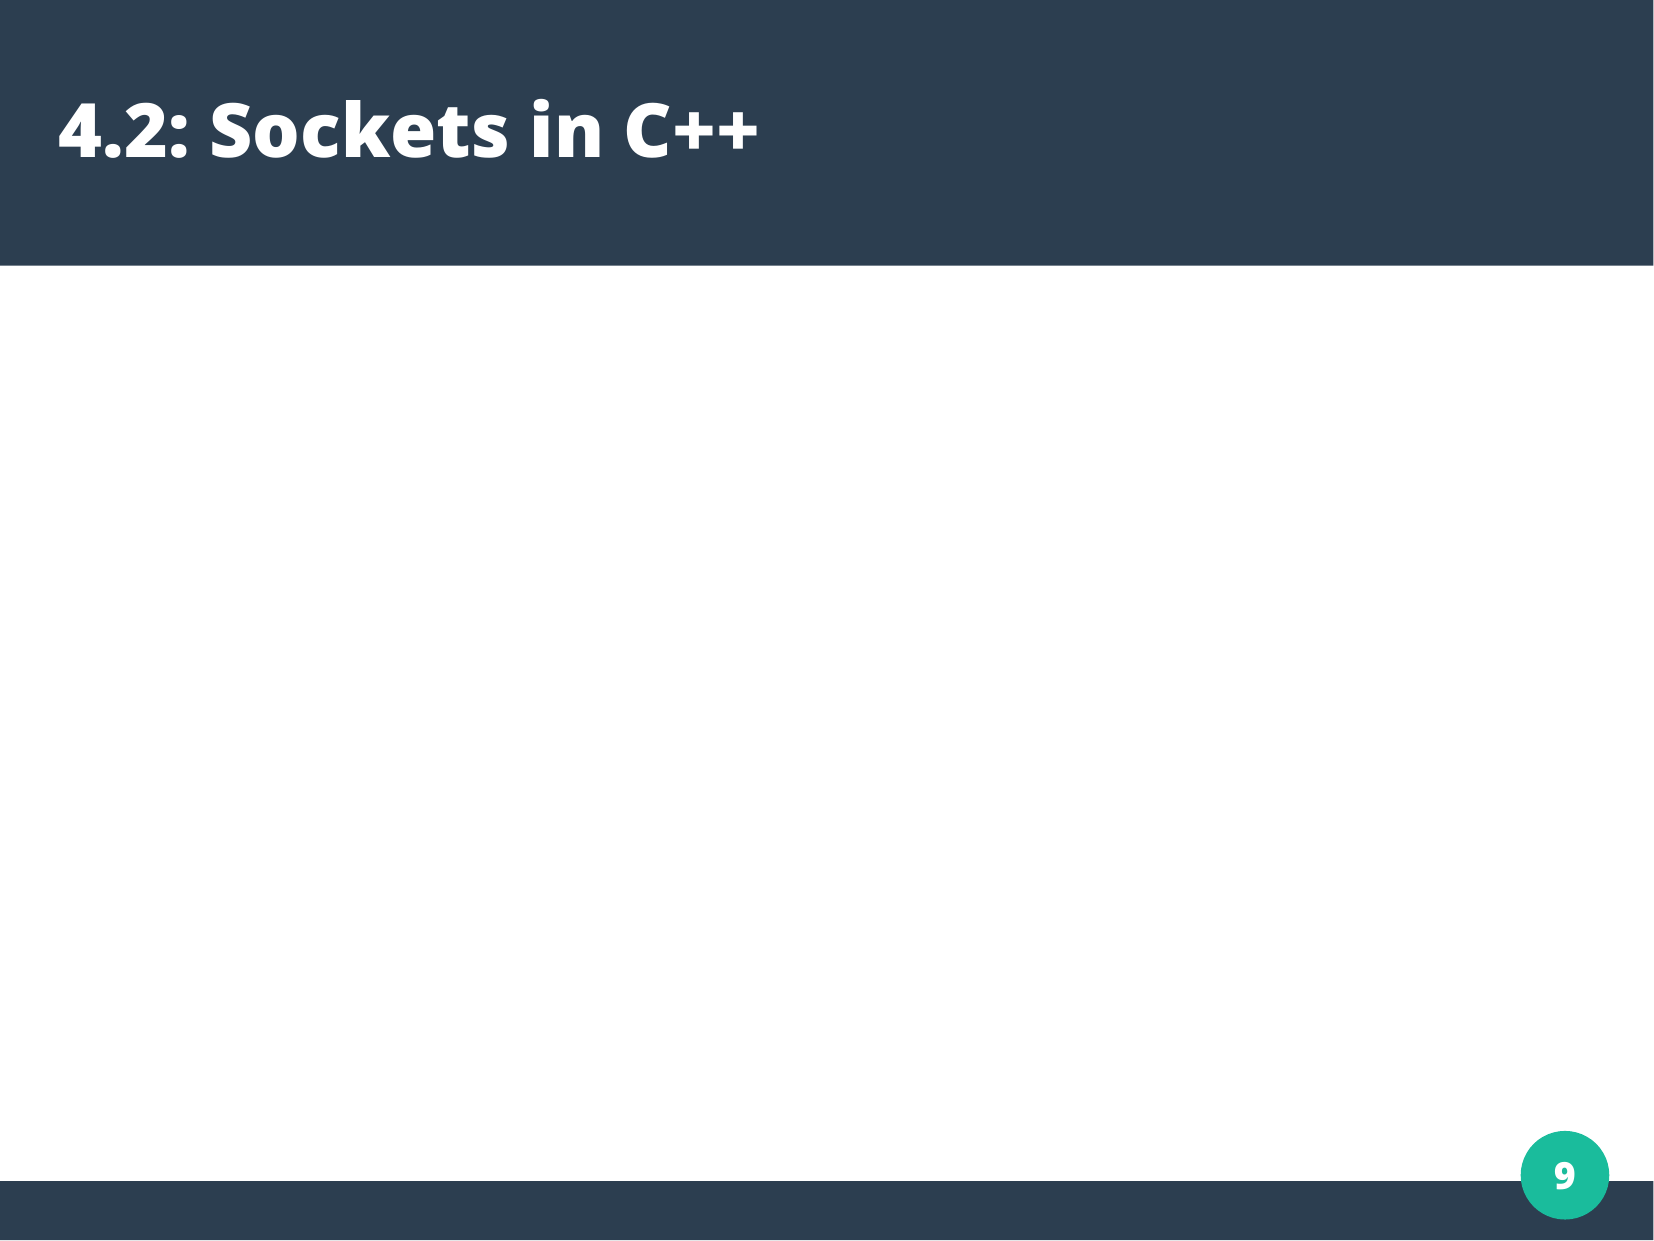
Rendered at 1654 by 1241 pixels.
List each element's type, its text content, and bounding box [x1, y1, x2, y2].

title 4.2: Sockets in C++ [59, 49, 1595, 207]
